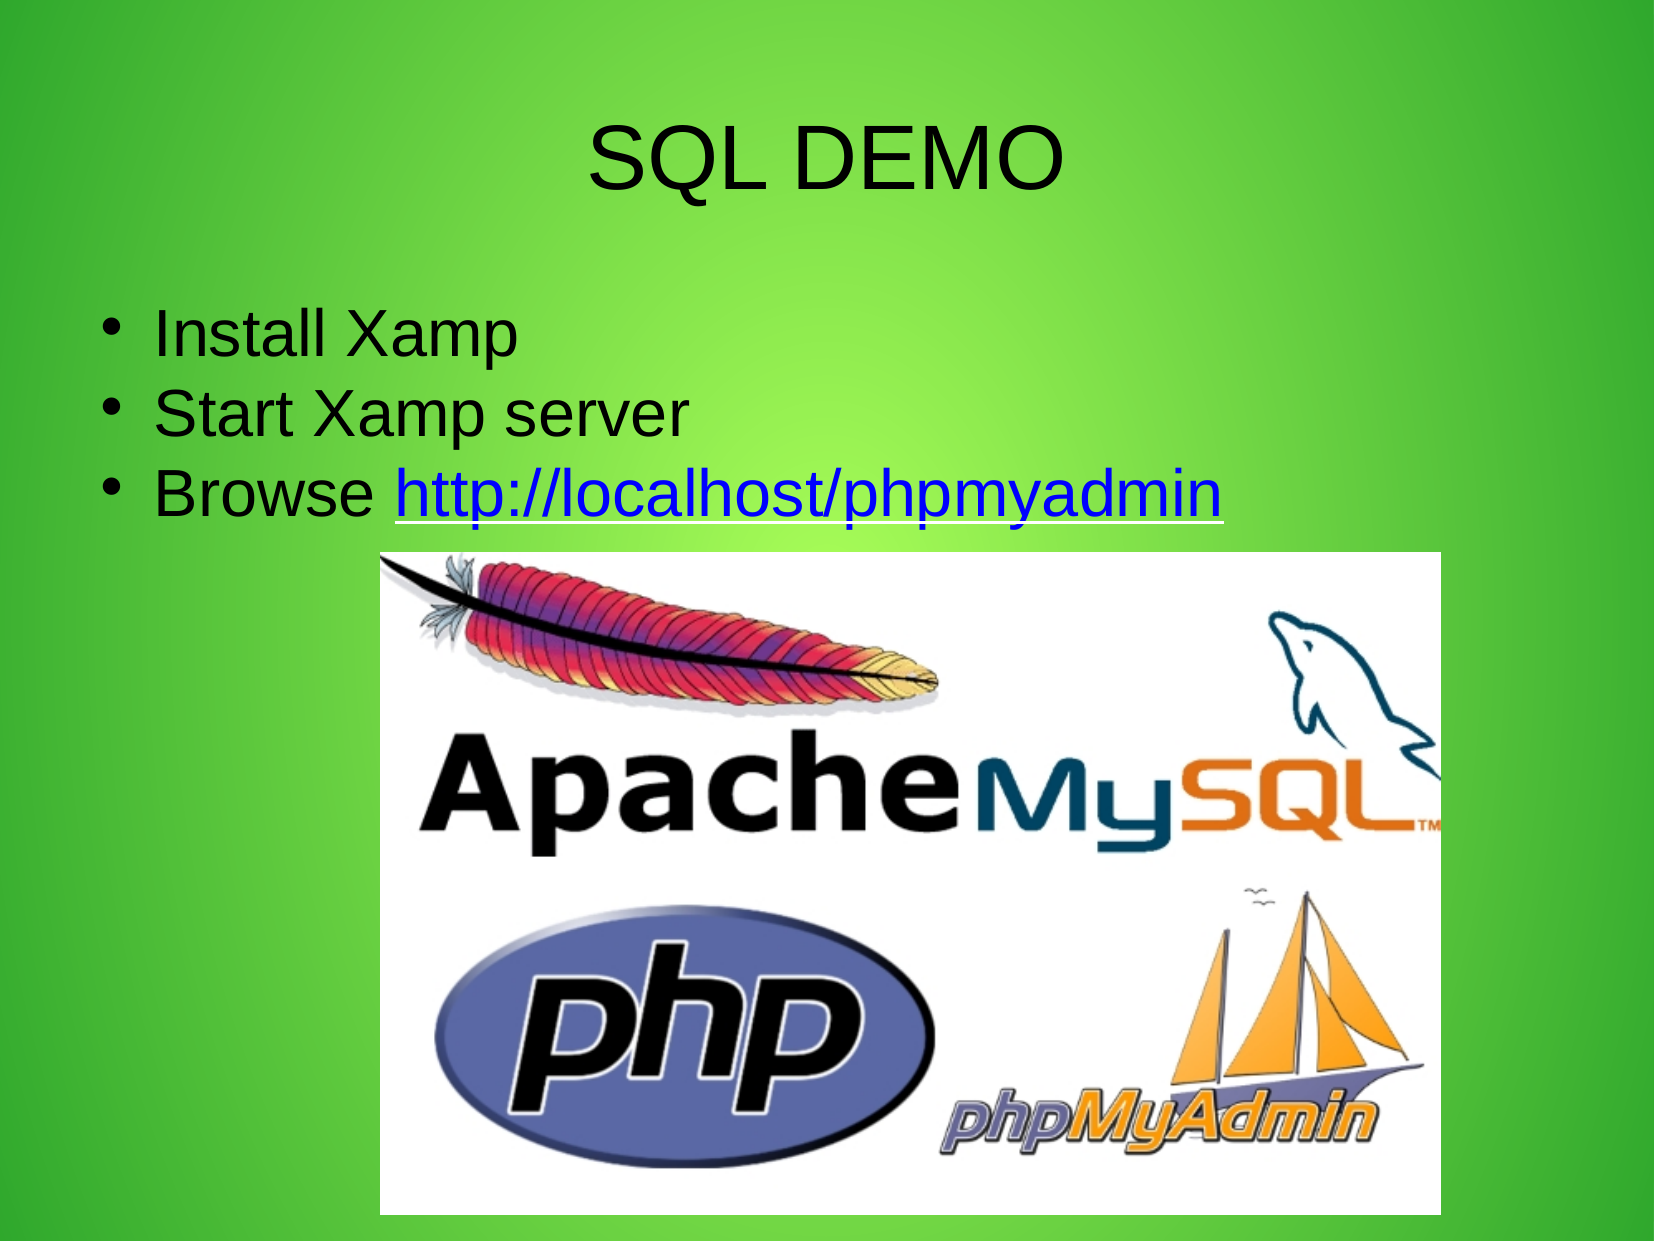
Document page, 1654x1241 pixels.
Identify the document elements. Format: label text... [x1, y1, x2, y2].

text_box Install Xamp Start Xamp server Browse http://localhost/phpmyadmin [82, 290, 1571, 1010]
picture [380, 552, 1441, 1216]
text_box SQL DEMO [82, 49, 1571, 257]
